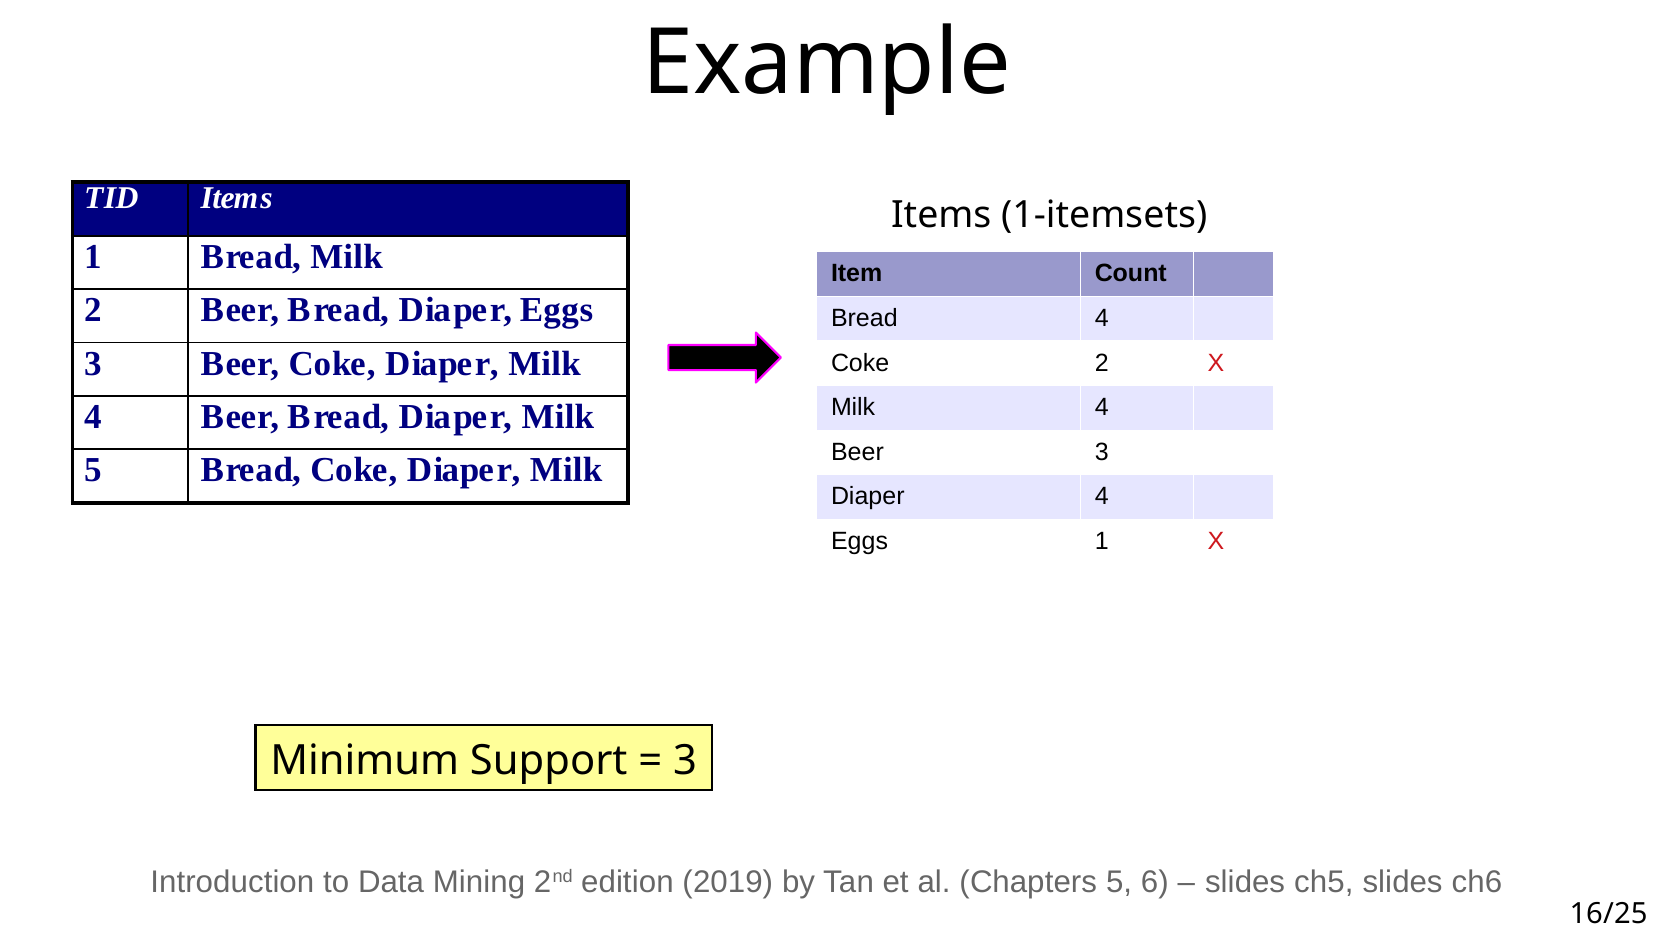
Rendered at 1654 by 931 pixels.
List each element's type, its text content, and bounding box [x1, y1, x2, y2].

table_cell [1194, 431, 1273, 474]
table_cell 4 [1081, 297, 1193, 340]
table_cell Bread [817, 297, 1080, 340]
text_box Minimum Support = 3 [255, 725, 712, 790]
table_cell [1194, 297, 1273, 340]
table_cell 3 [1081, 431, 1193, 474]
table_cell Coke [817, 341, 1080, 385]
table_cell Beer [817, 431, 1080, 474]
table_cell Eggs [817, 520, 1080, 573]
table_cell X [1194, 341, 1273, 385]
table_cell 4 [1081, 386, 1193, 430]
table_header [1194, 252, 1273, 296]
table_cell Milk [817, 386, 1080, 430]
text_box Introduction to Data Mining 2nd edition (2019) by Tan et al. (Chapters 5, 6) – slides ch5, slides ch6 [7, 857, 1646, 916]
table_cell X [1194, 520, 1273, 573]
table_cell 1 [1081, 520, 1193, 573]
table_cell 4 [1081, 475, 1193, 519]
table_cell Diaper [817, 475, 1080, 519]
text_box [668, 332, 781, 383]
table_cell [1194, 475, 1273, 519]
table_cell 2 [1081, 341, 1193, 385]
table_header Count [1081, 252, 1193, 296]
title Example [82, 0, 1571, 123]
text_box Items (1-itemsets) [876, 182, 1223, 243]
table_header Item [817, 252, 1080, 296]
table_cell [1194, 386, 1273, 430]
picture [55, 180, 642, 533]
